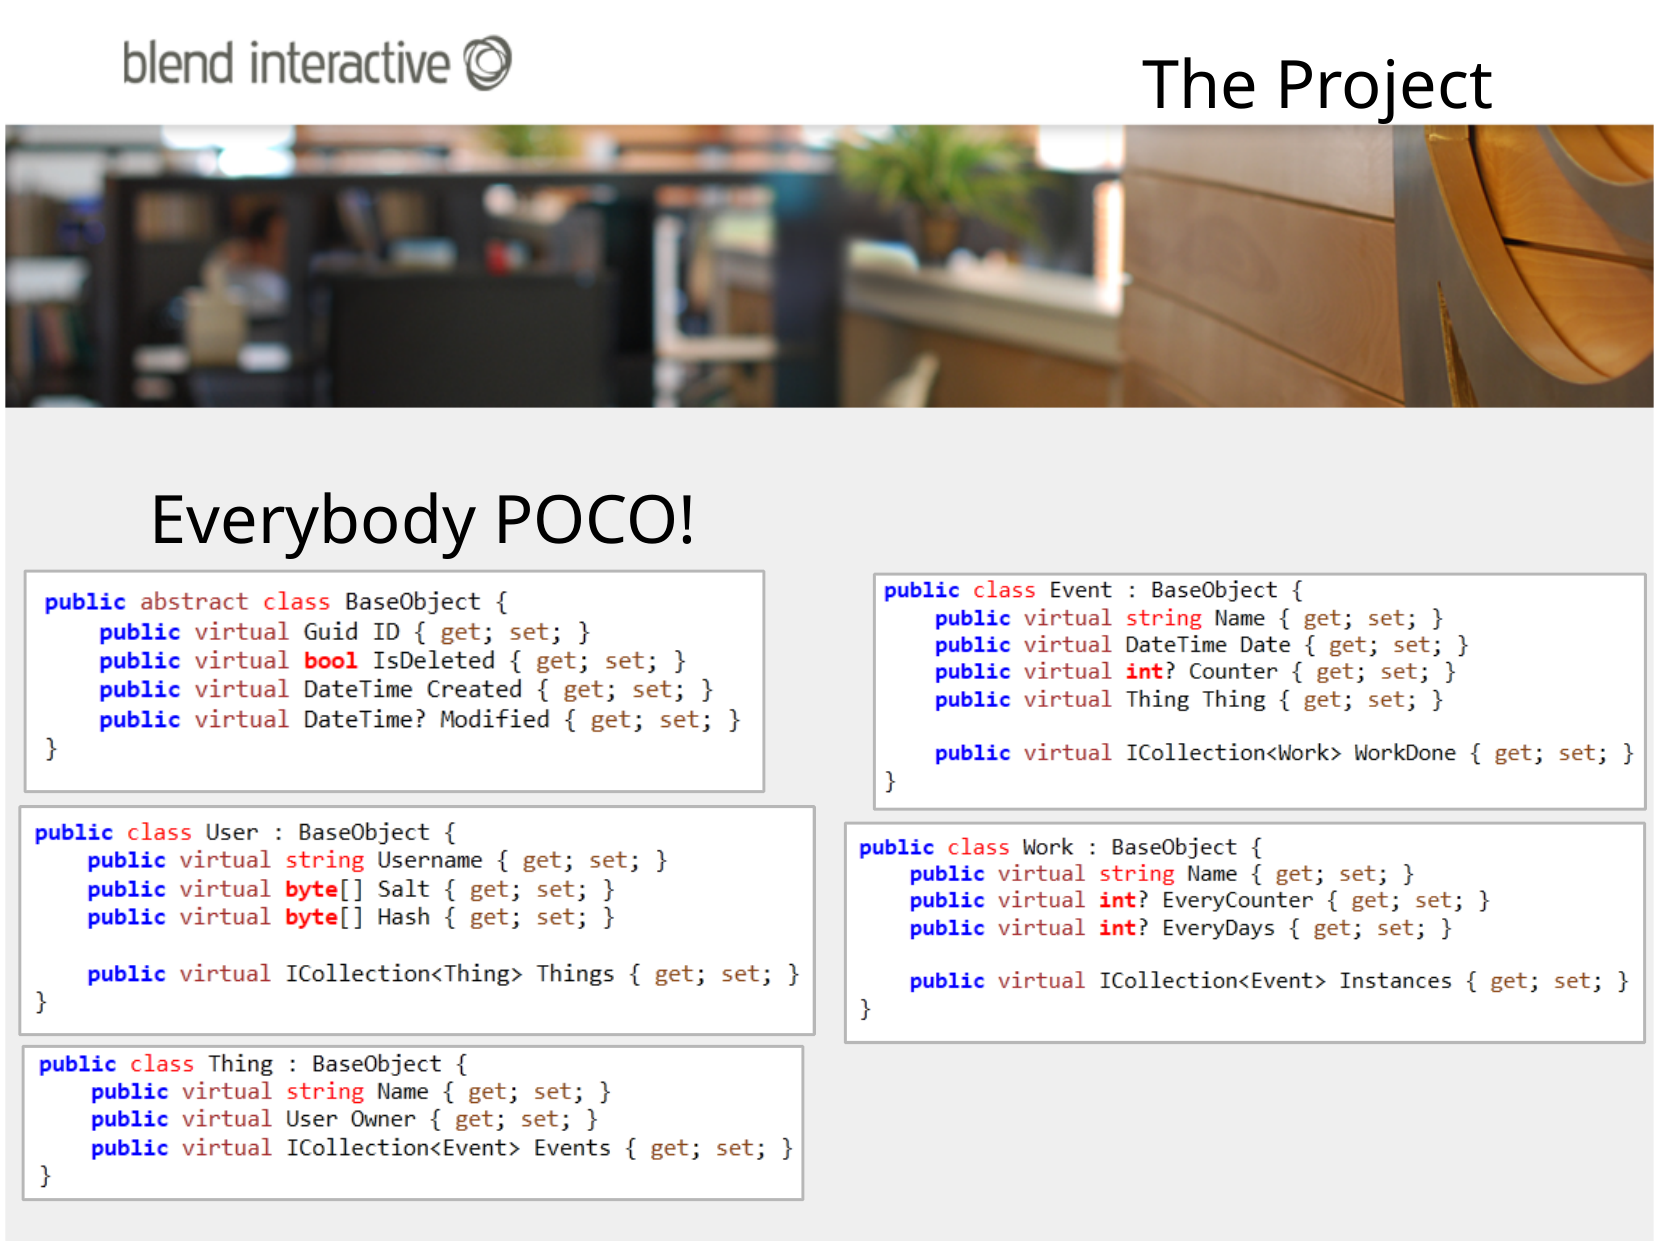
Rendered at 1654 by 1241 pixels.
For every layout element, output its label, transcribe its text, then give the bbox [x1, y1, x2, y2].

picture [5, 4, 1654, 1241]
text_box Everybody POCO! [135, 465, 661, 561]
text_box The Project [1127, 30, 1486, 125]
